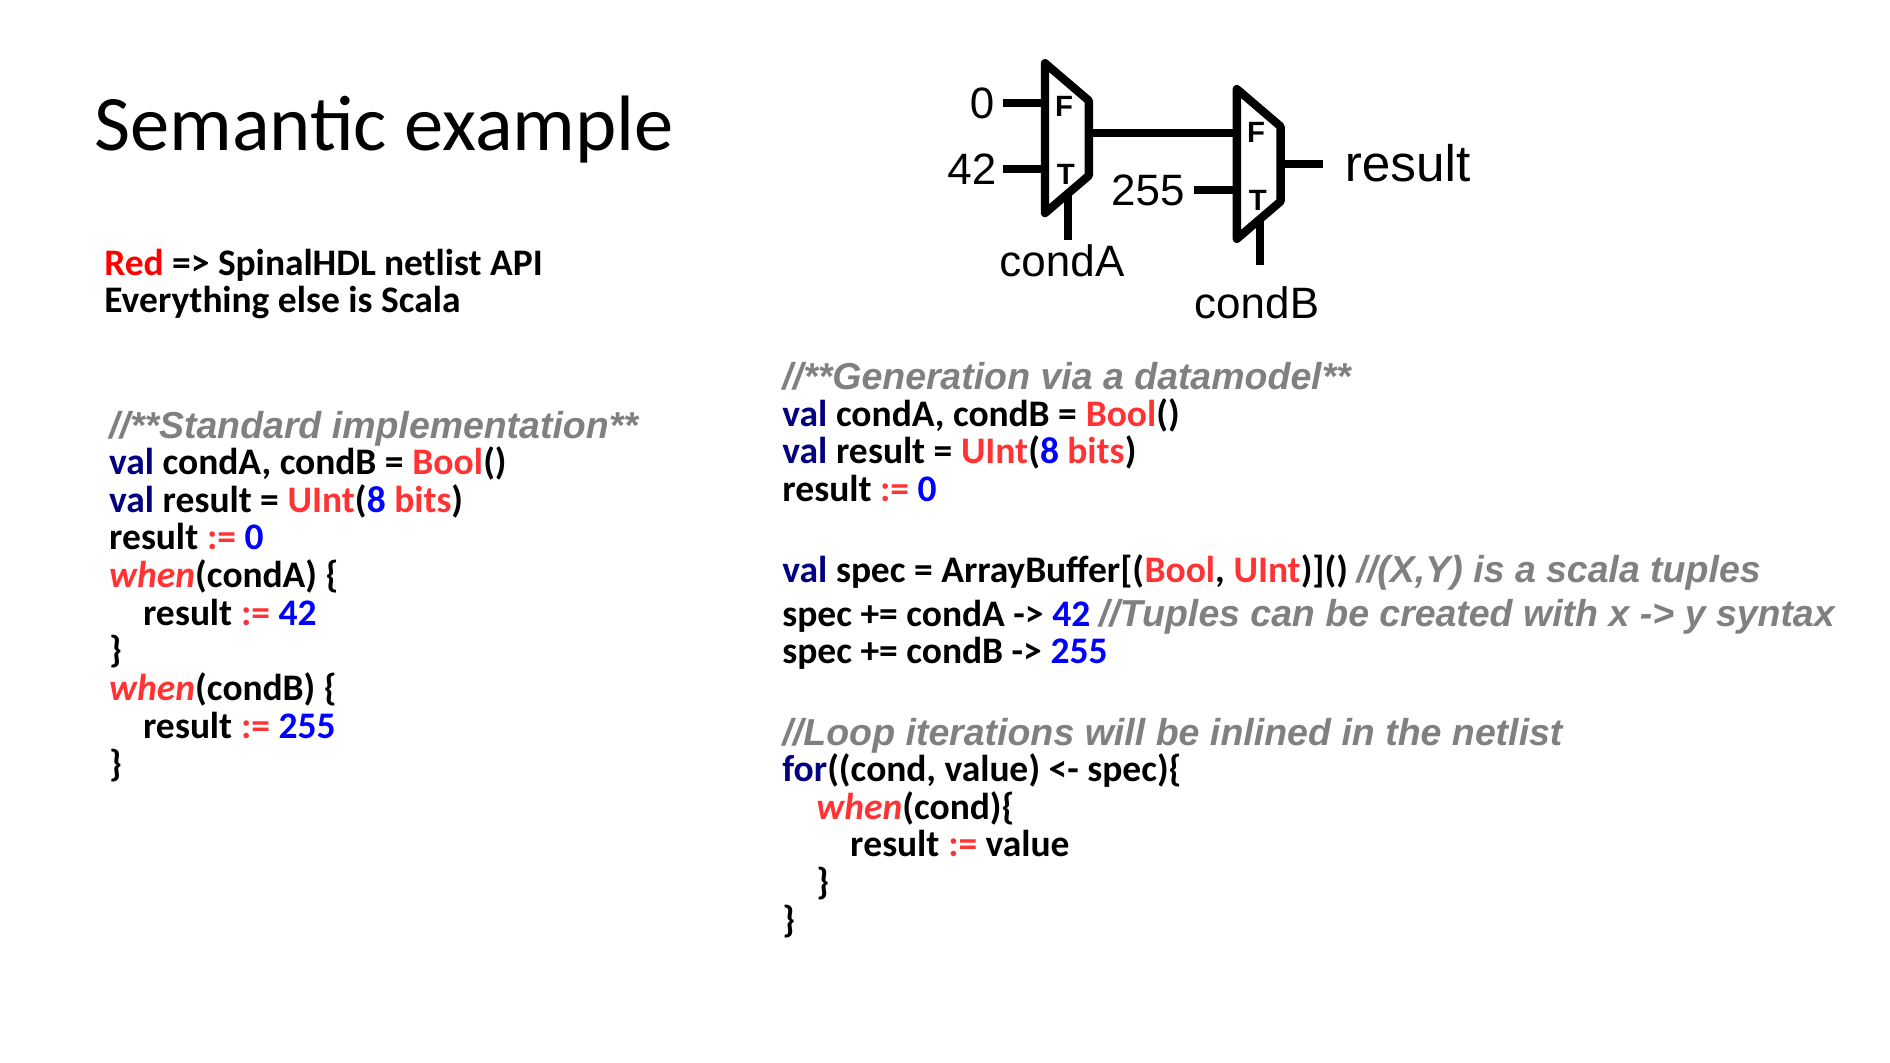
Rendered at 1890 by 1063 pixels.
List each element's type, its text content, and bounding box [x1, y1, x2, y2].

title Semantic example [94, 42, 1796, 220]
text_box //**Standard implementation** val condA, condB = Bool() val result = UInt(8 bits) result := 0 when(condA) { result := 42 } when(condB) { result := 255 } [94, 396, 662, 910]
picture [921, 59, 1497, 343]
text_box Red => SpinalHDL netlist API Everything else is Scala [89, 239, 738, 346]
text_box //**Generation via a datamodel** val condA, condB = Bool() val result = UInt(8 bits) result := 0 val spec = ArrayBuffer[(Bool, UInt)]() //(X,Y) is a scala tuples spec += condA -> 42 //Tuples can be created with x -> y syntax spec += condB -> 255 //Loop iterations will be inlined in the netlist for((cond, value) <- spec){ when(cond){ result := value } } [767, 348, 1890, 1045]
